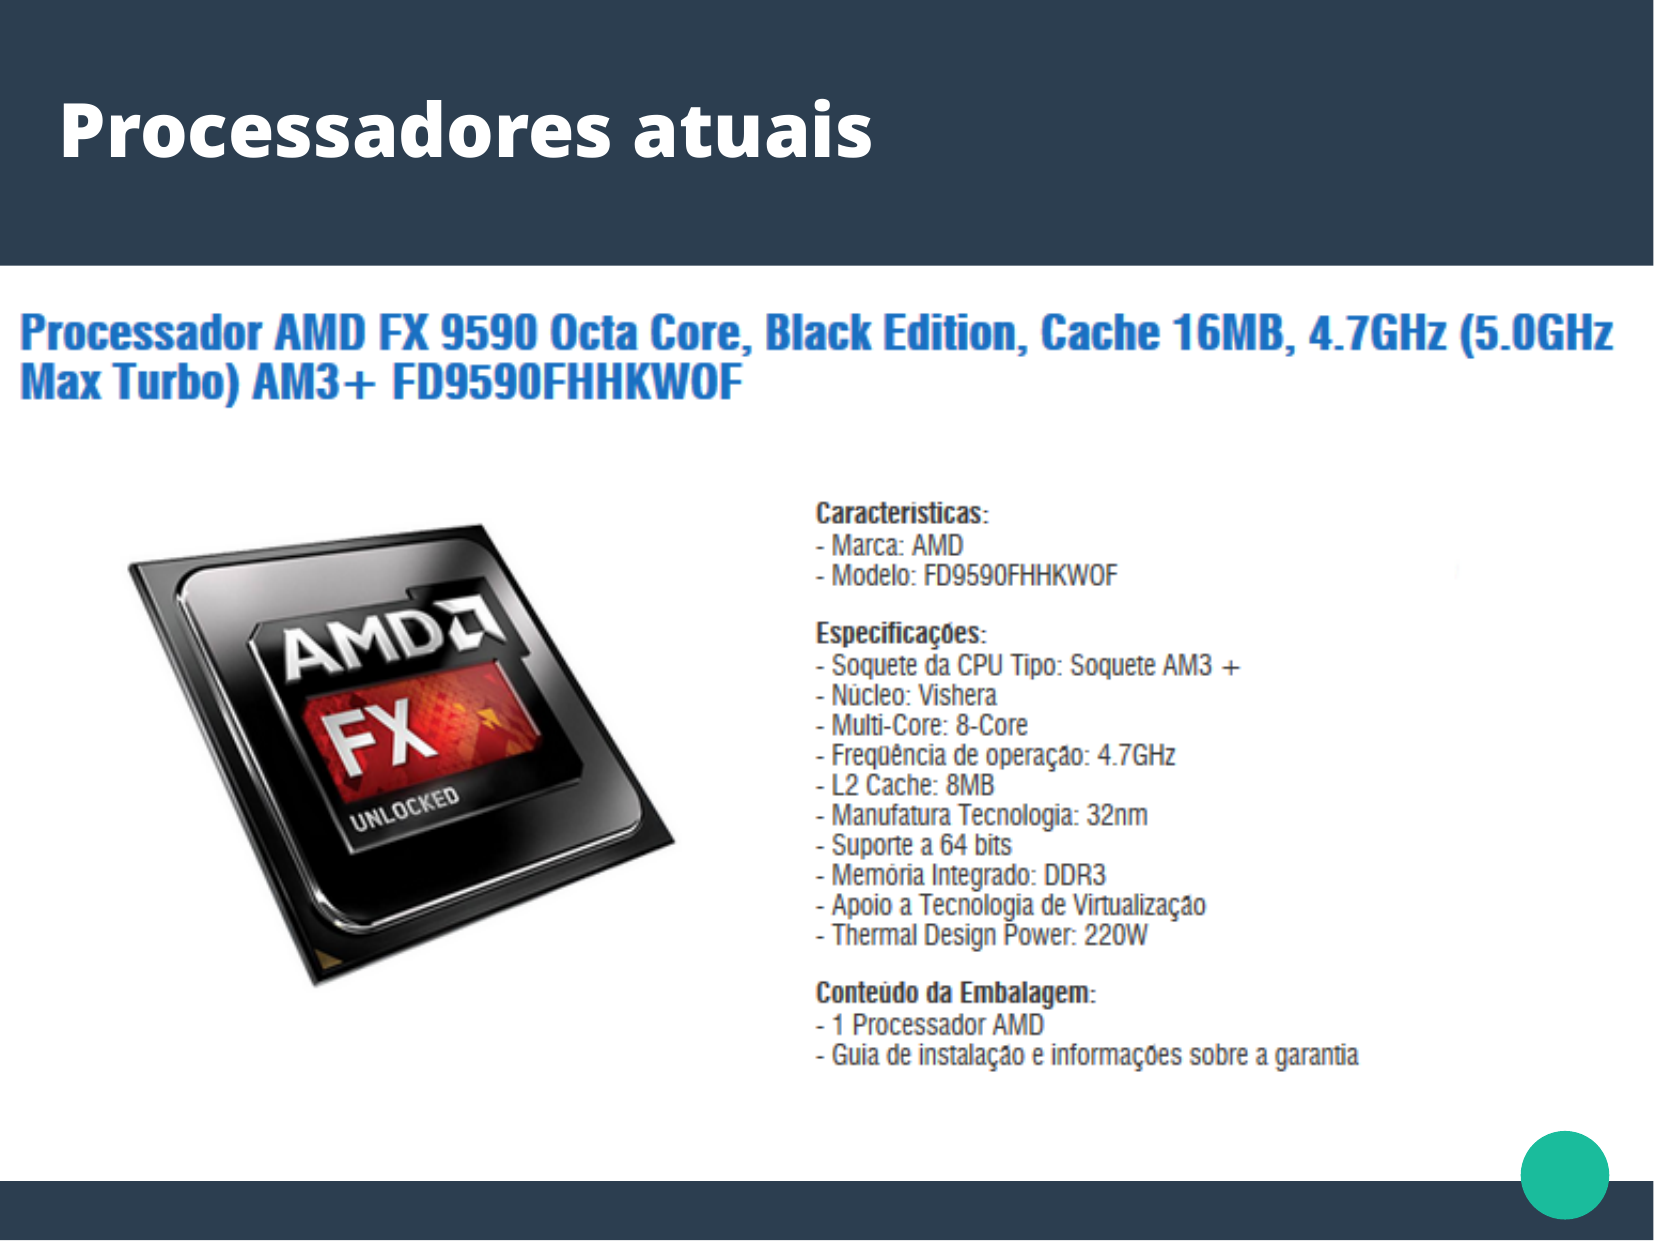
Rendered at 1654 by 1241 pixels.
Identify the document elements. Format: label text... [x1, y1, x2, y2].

title Processadores atuais [59, 49, 1595, 207]
picture [0, 282, 1654, 1089]
